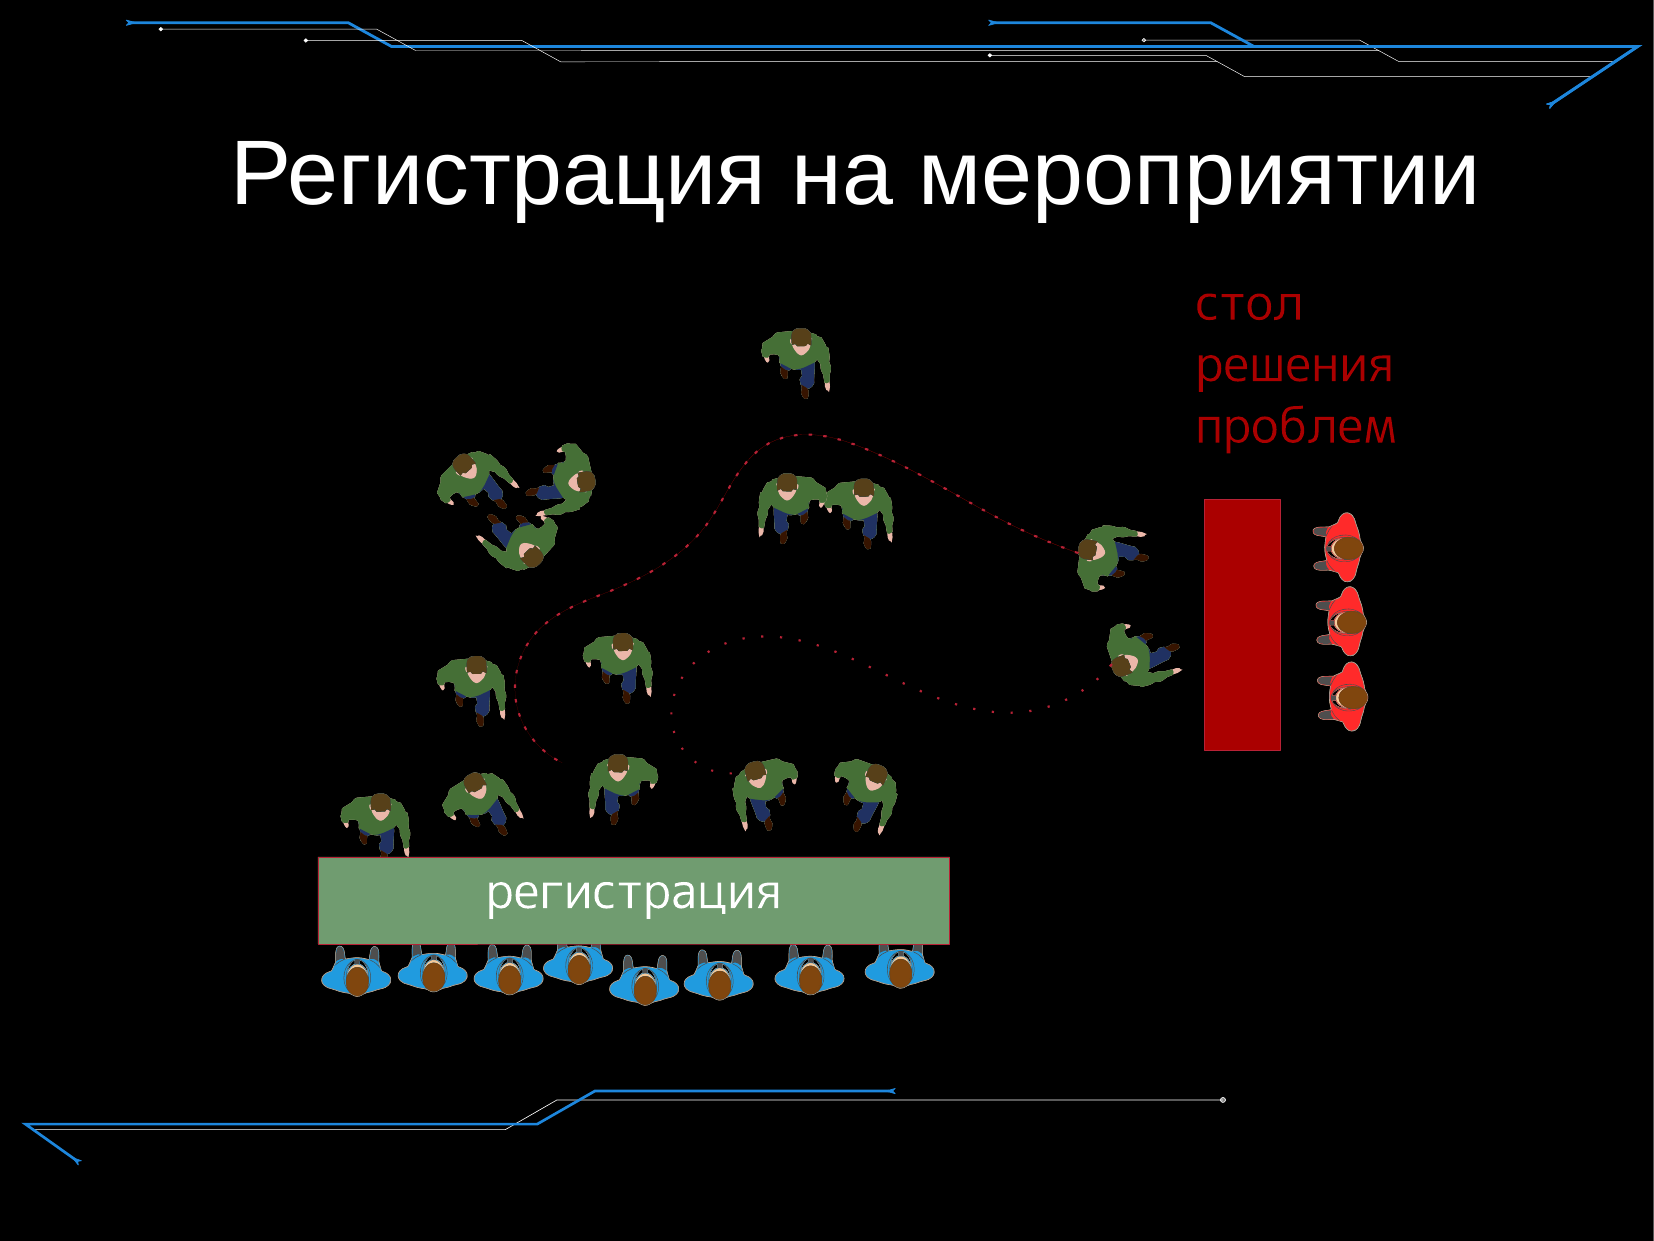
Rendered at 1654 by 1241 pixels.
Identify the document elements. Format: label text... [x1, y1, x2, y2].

title Регистрация на мероприятии [147, 84, 1565, 262]
picture [314, 289, 1399, 1010]
